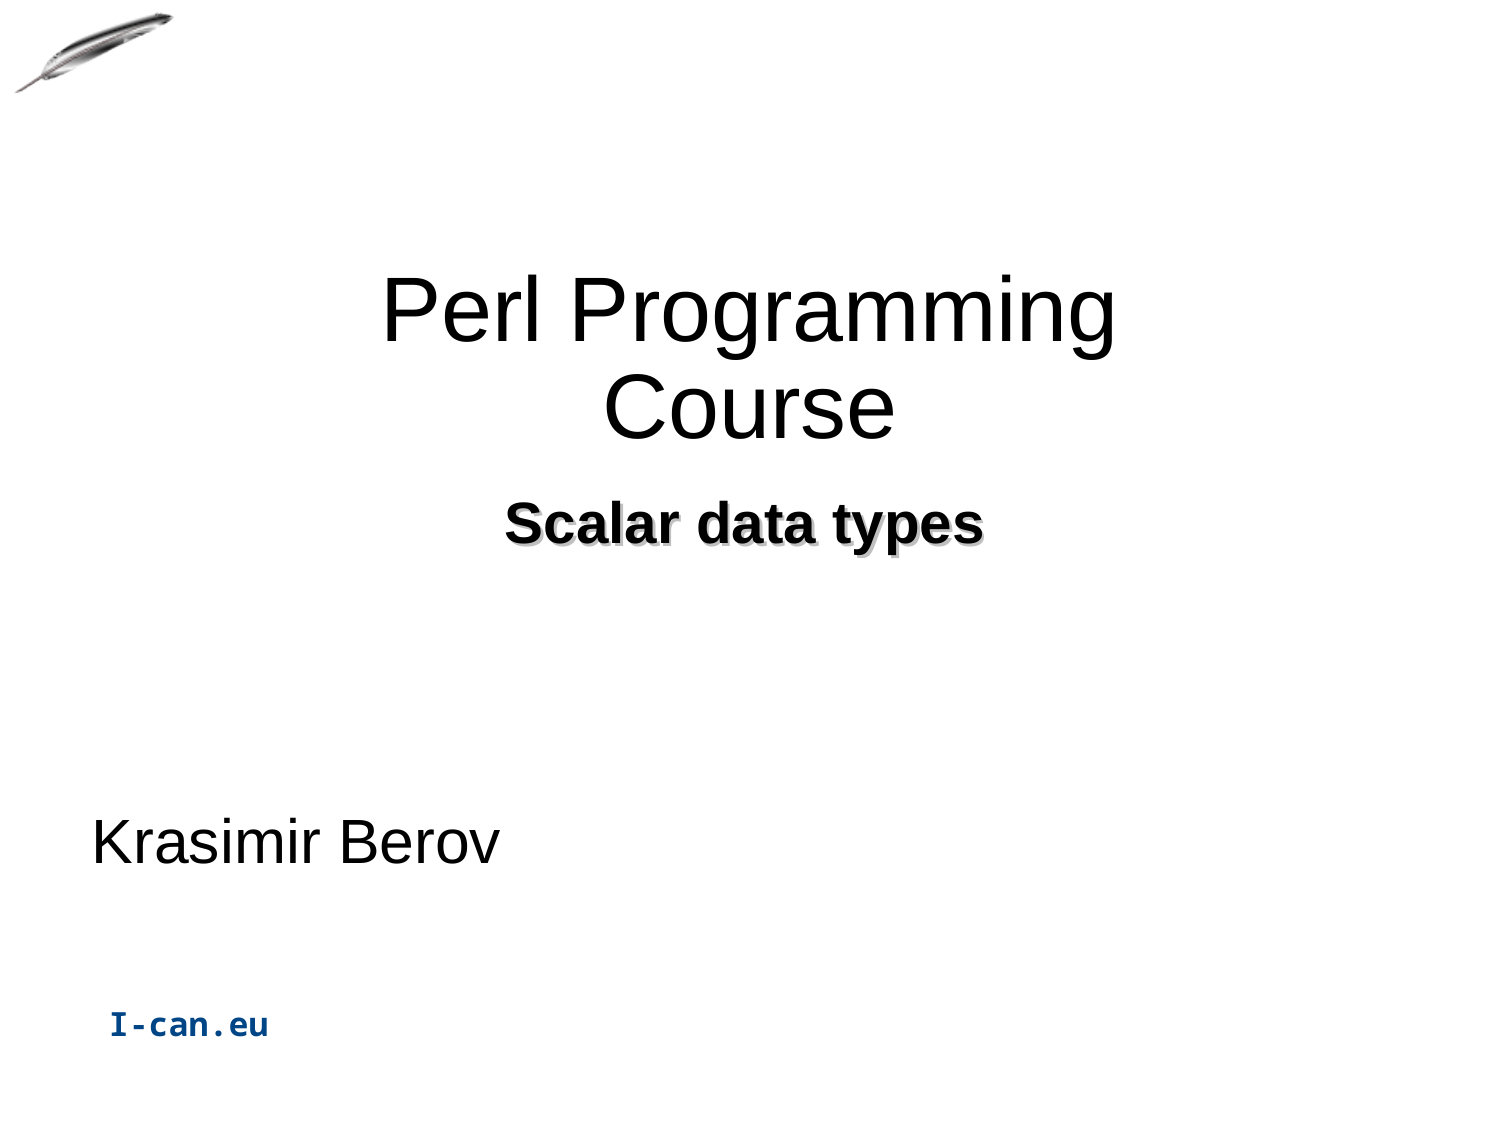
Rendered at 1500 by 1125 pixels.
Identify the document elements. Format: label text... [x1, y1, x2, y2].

text_box Krasimir Berov [77, 798, 643, 888]
text_box Scalar data types [490, 481, 1010, 562]
title Perl Programming Course [277, 249, 1223, 459]
text_box I-can.eu [94, 991, 284, 1120]
picture [11, 11, 179, 95]
